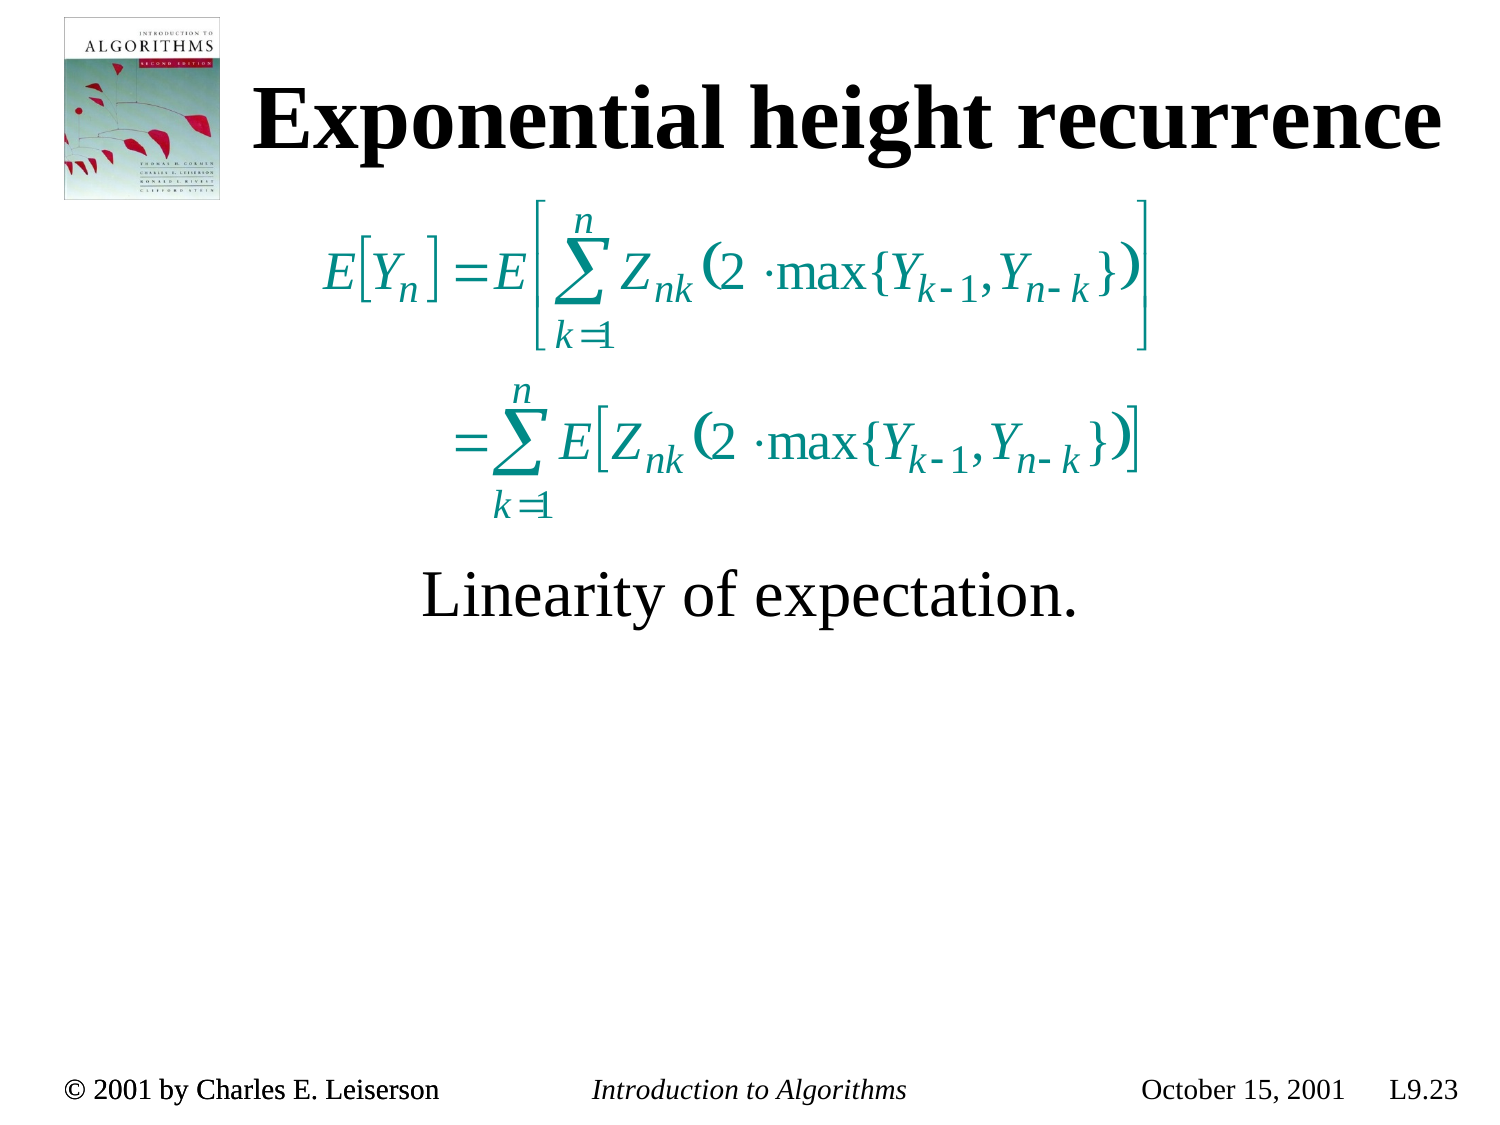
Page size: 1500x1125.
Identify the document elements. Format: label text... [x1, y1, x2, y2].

text_box Introduction to Algorithms [577, 1062, 923, 1113]
picture [64, 17, 220, 200]
text_box Exponential height recurrence [237, 24, 1476, 213]
text_box October 15, 2001 L9.<number> [1033, 1062, 1474, 1113]
text_box Linearity of expectation. [406, 542, 1096, 638]
chart [318, 195, 1160, 524]
